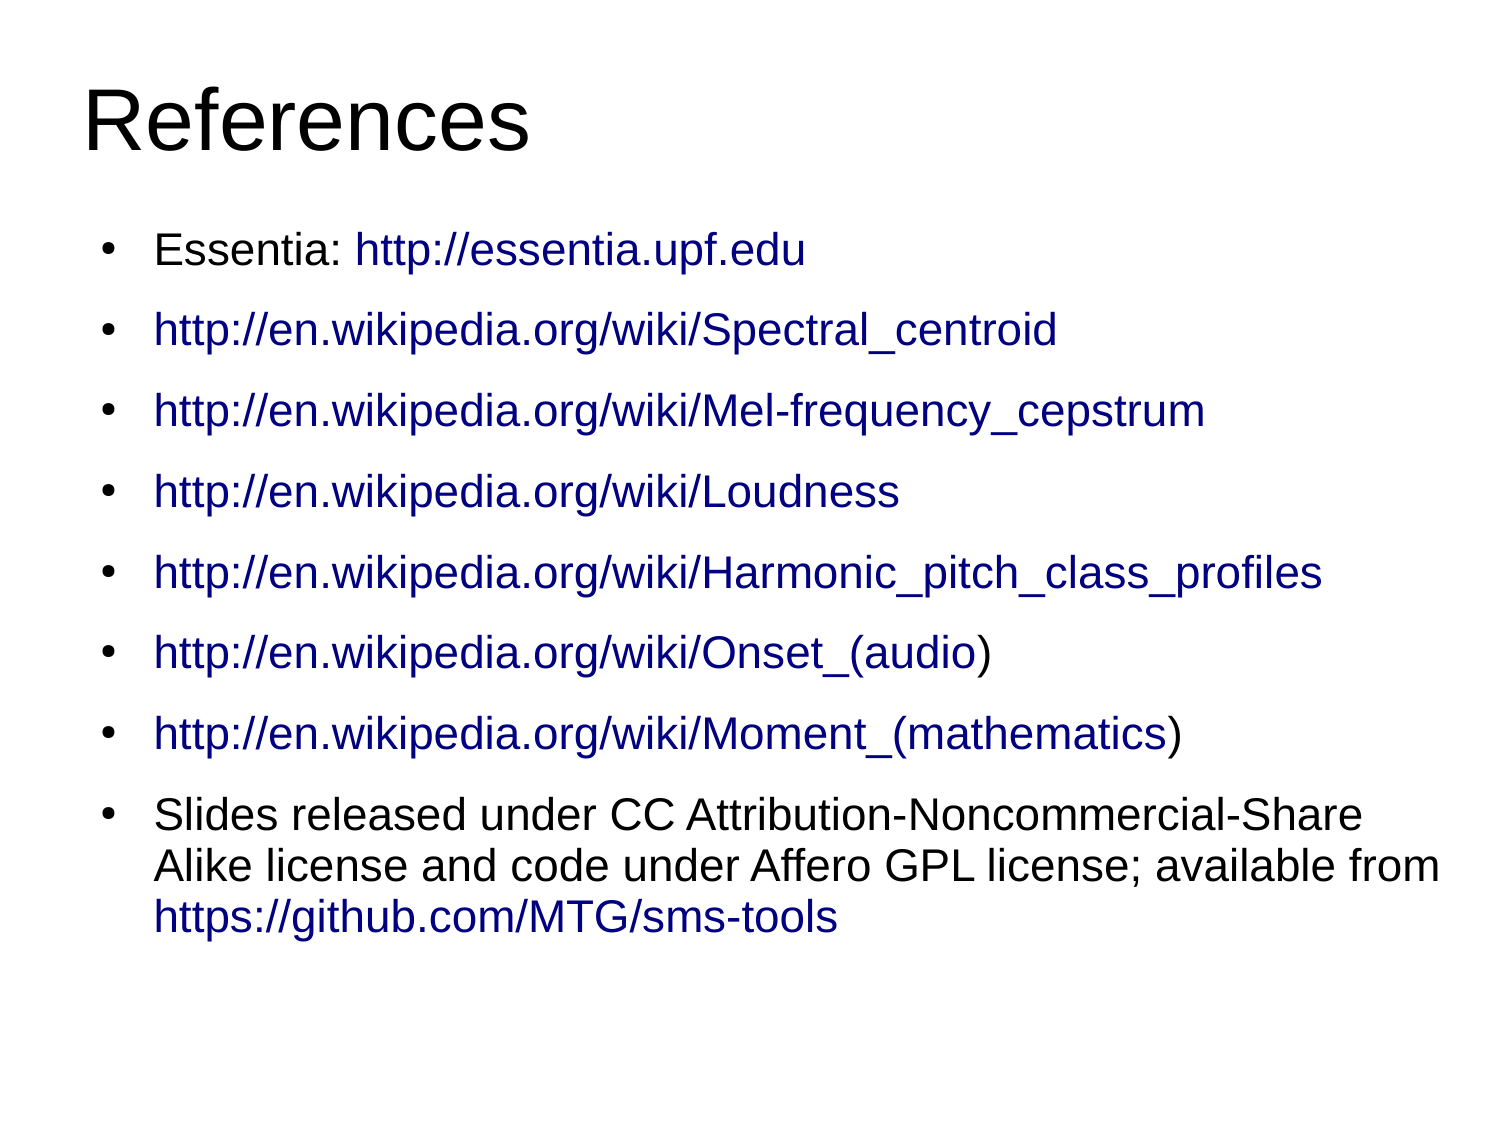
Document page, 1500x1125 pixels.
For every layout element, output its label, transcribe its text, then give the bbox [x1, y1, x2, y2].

title References [82, 16, 1471, 224]
list Essentia: http://essentia.upf.edu http://en.wikipedia.org/wiki/Spectral_centroid http://en.wikipedia.org/wiki/Mel-frequency_cepstrum http://en.wikipedia.org/wiki/Loudness http://en.wikipedia.org/wiki/Harmonic_pitch_class_profiles http://en.wikipedia.org/wiki/Onset_(audio) http://en.wikipedia.org/wiki/Moment_(mathematics) Slides released under CC Attribution-Noncommercial-Share Alike license and code under Affero GPL license; available from https://github.com/MTG/sms-tools [82, 223, 1456, 1010]
